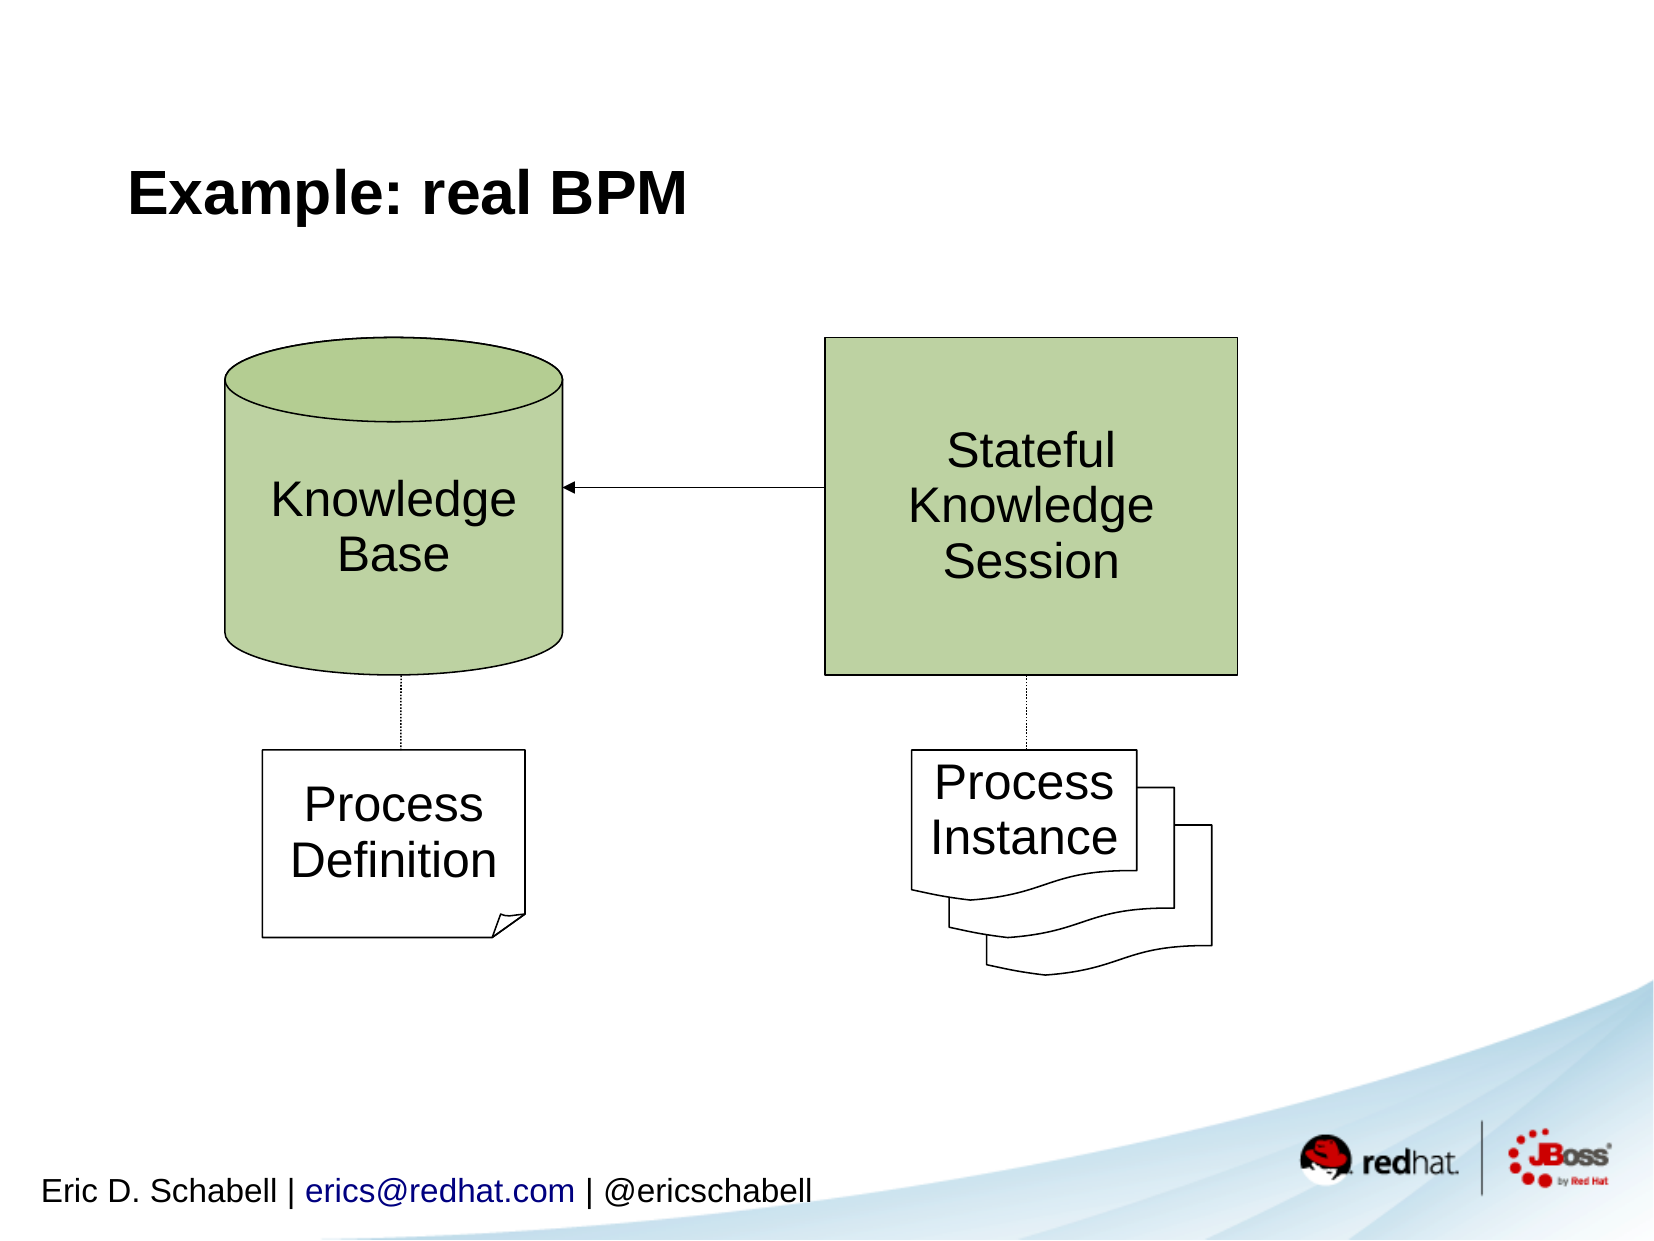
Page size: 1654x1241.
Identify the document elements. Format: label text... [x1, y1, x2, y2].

text_box [949, 787, 1212, 976]
title Example: real BPM [112, 75, 1388, 312]
text_box Knowledge Base [224, 380, 563, 675]
text_box Process Definition [262, 749, 526, 938]
text_box Stateful Knowledge Session [824, 337, 1238, 675]
picture [3, 0, 1654, 1240]
text_box Process Instance [911, 750, 1137, 901]
